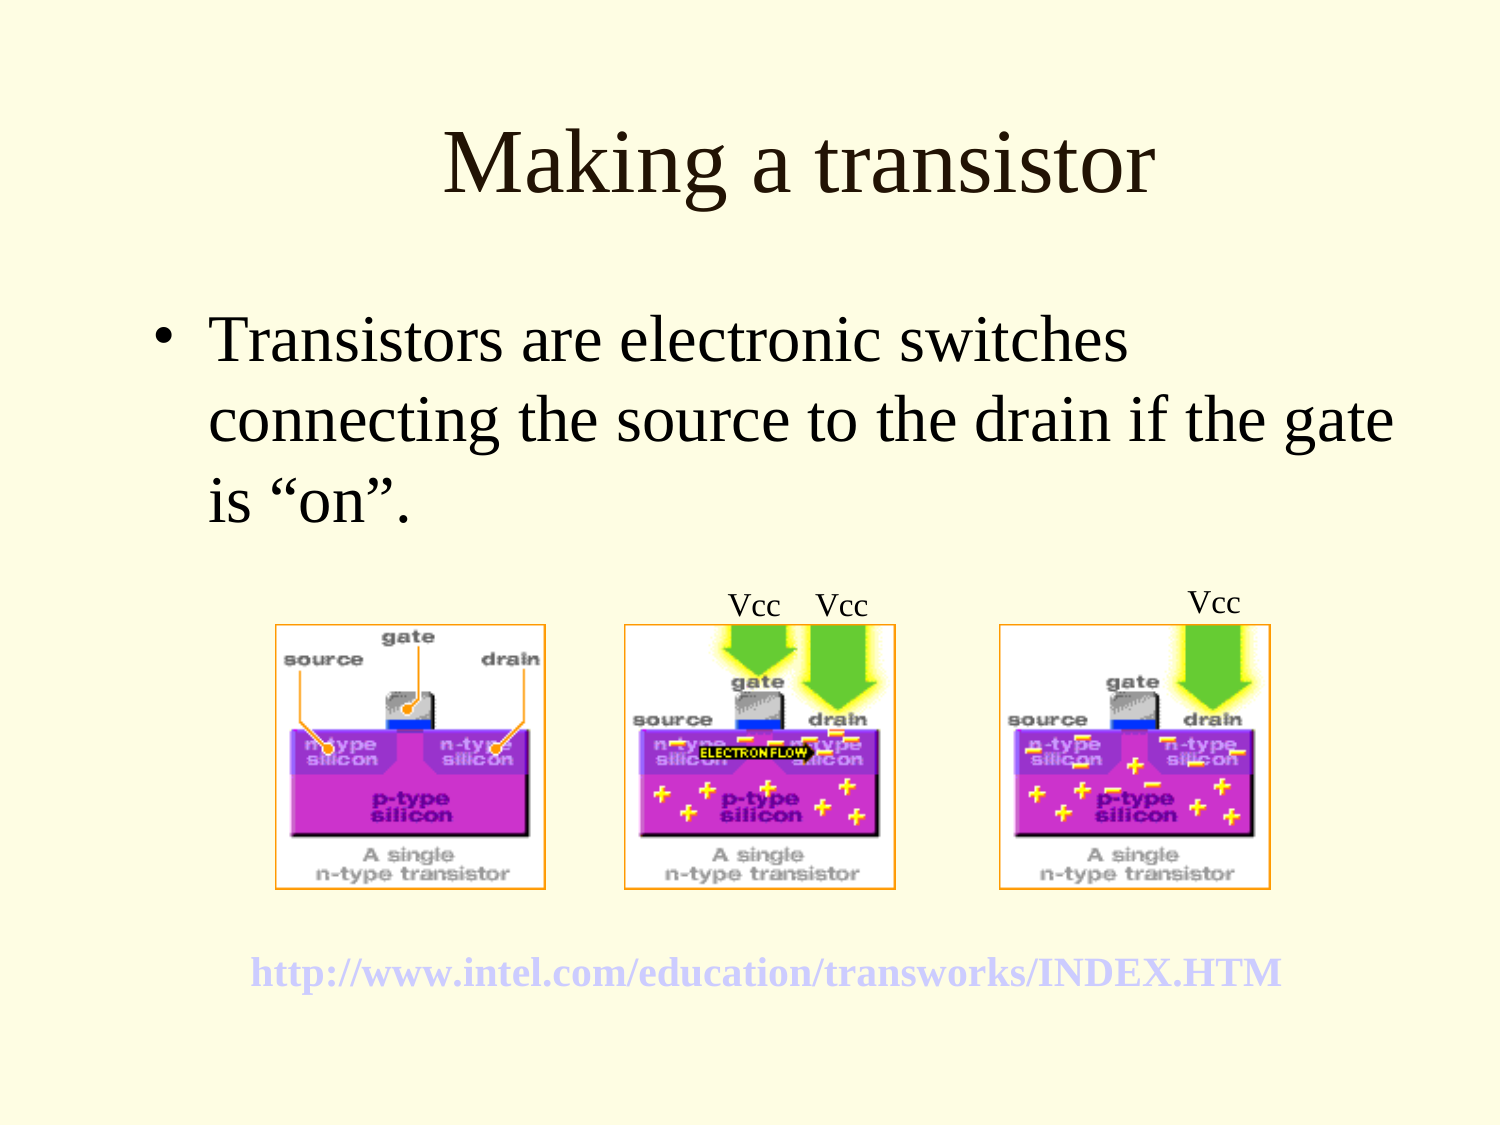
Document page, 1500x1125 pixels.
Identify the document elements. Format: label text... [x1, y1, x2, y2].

text_box Vcc [800, 574, 884, 631]
picture [999, 624, 1271, 890]
text_box Vcc [712, 574, 796, 631]
picture [624, 624, 896, 890]
title Making a transistor [174, 62, 1425, 250]
picture [275, 624, 546, 890]
text_box Vcc [1172, 572, 1256, 628]
text_box http://www.intel.com/education/transworks/INDEX.HTM [235, 937, 1298, 1003]
list Transistors are electronic switches connecting the source to the drain if the gate is “on”. [137, 287, 1426, 963]
